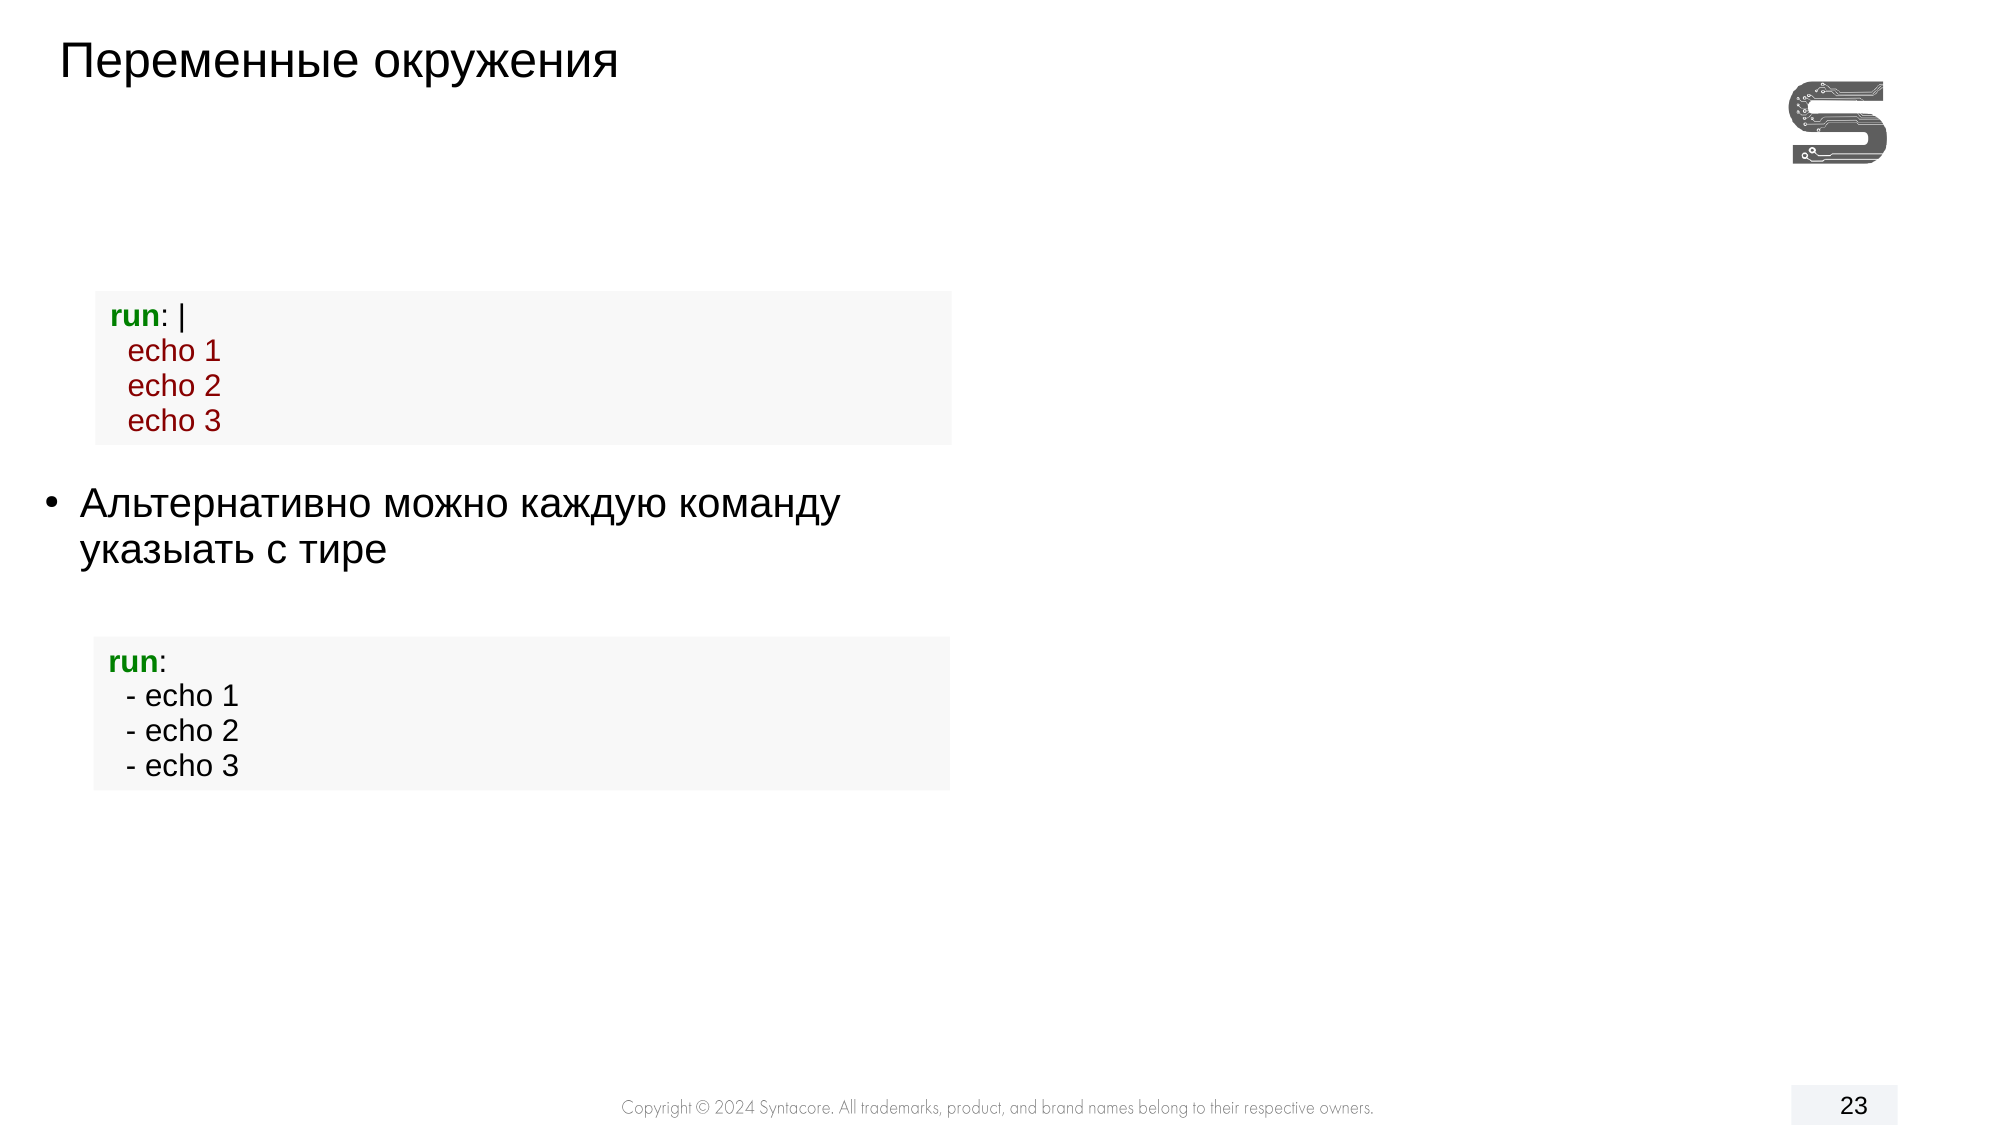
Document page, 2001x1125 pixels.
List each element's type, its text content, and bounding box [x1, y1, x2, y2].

picture [1788, 81, 1887, 164]
text_box run: | echo 1 echo 2 echo 3 [95, 291, 952, 445]
picture [621, 1094, 1381, 1119]
text_box run: - echo 1 - echo 2 - echo 3 [93, 636, 950, 791]
text_box Переменные окружения [0, 24, 739, 119]
text_box <number> [1825, 1084, 1969, 1125]
text_box Альтернативно можно каждую команду указыать с тире [29, 472, 999, 628]
